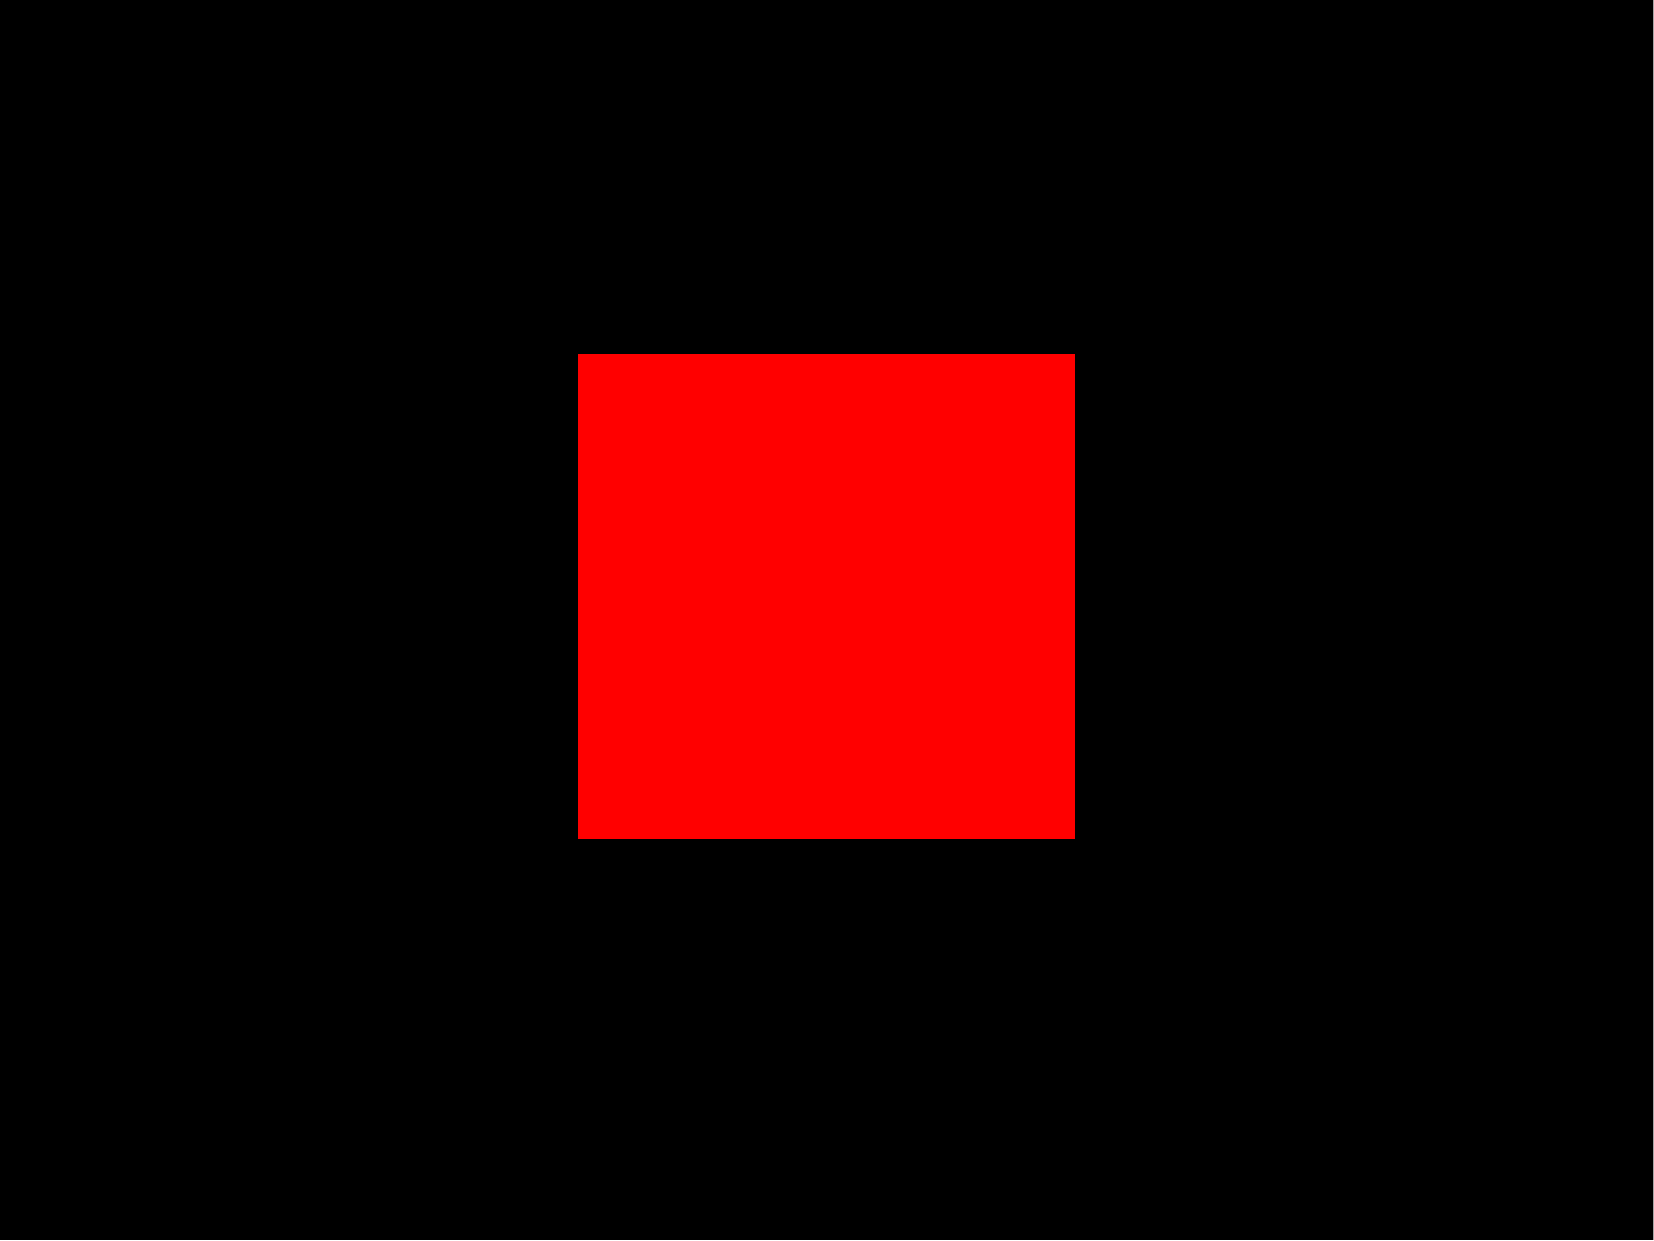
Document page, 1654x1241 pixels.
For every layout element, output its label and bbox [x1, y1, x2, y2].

text_box [578, 354, 1075, 839]
